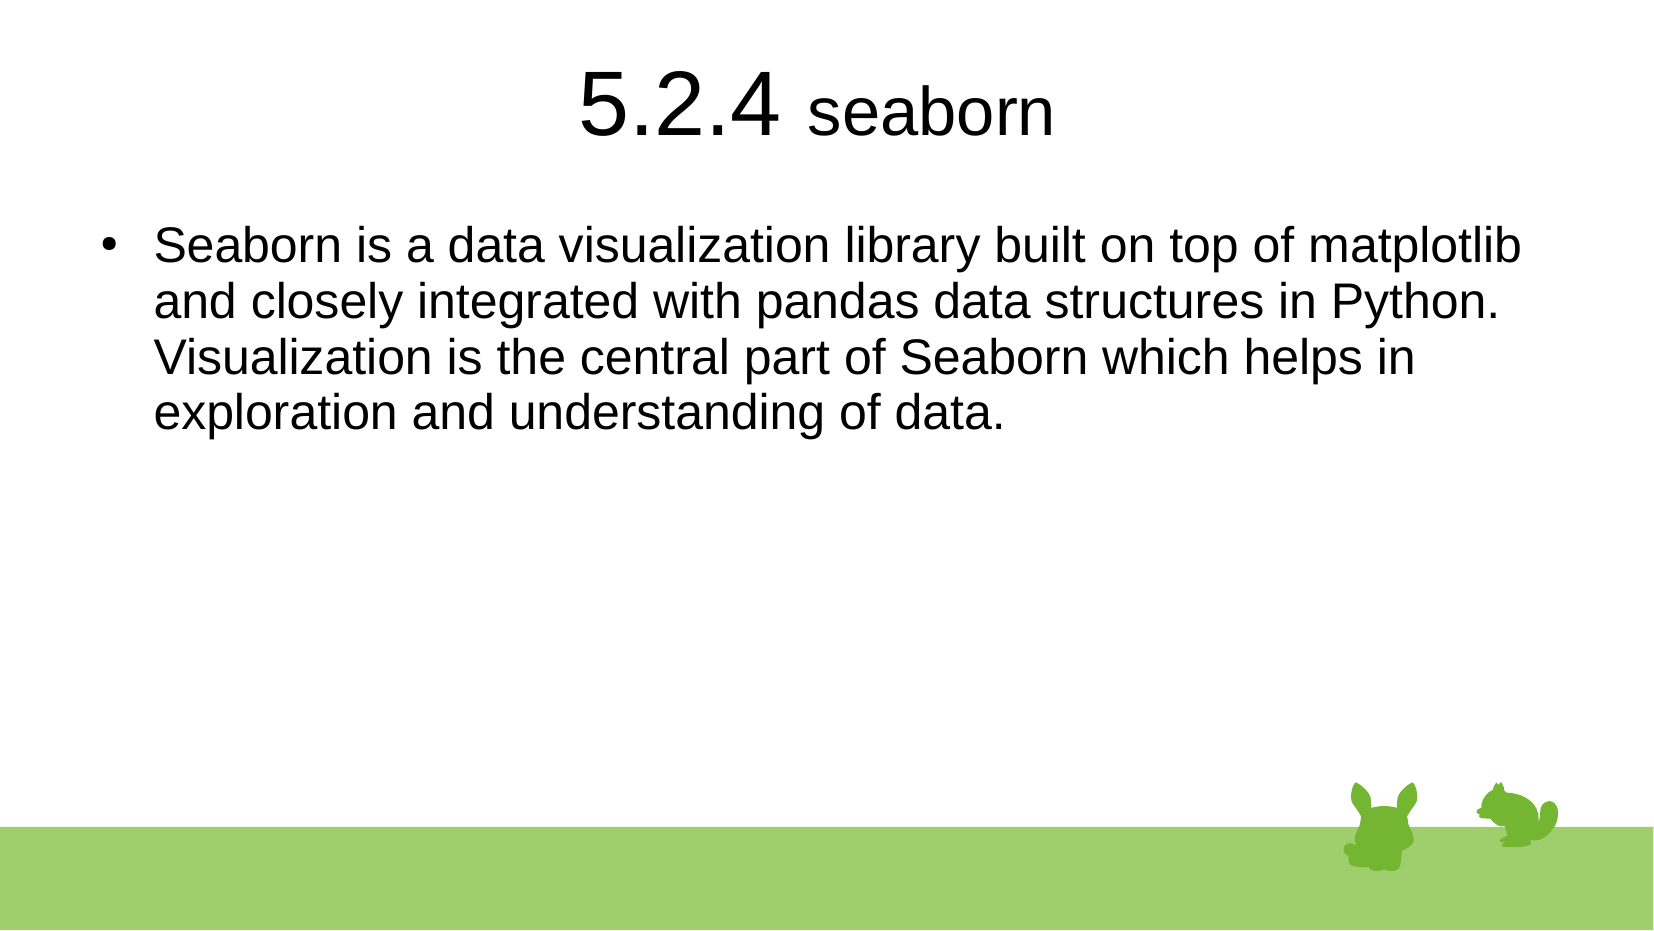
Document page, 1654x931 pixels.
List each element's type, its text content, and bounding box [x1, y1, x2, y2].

list Seaborn is a data visualization library built on top of matplotlib and closely integrated with pandas data structures in Python. Visualization is the central part of Seaborn which helps in exploration and understanding of data. [82, 217, 1571, 758]
title 5.2.4 seaborn [88, 29, 1565, 178]
